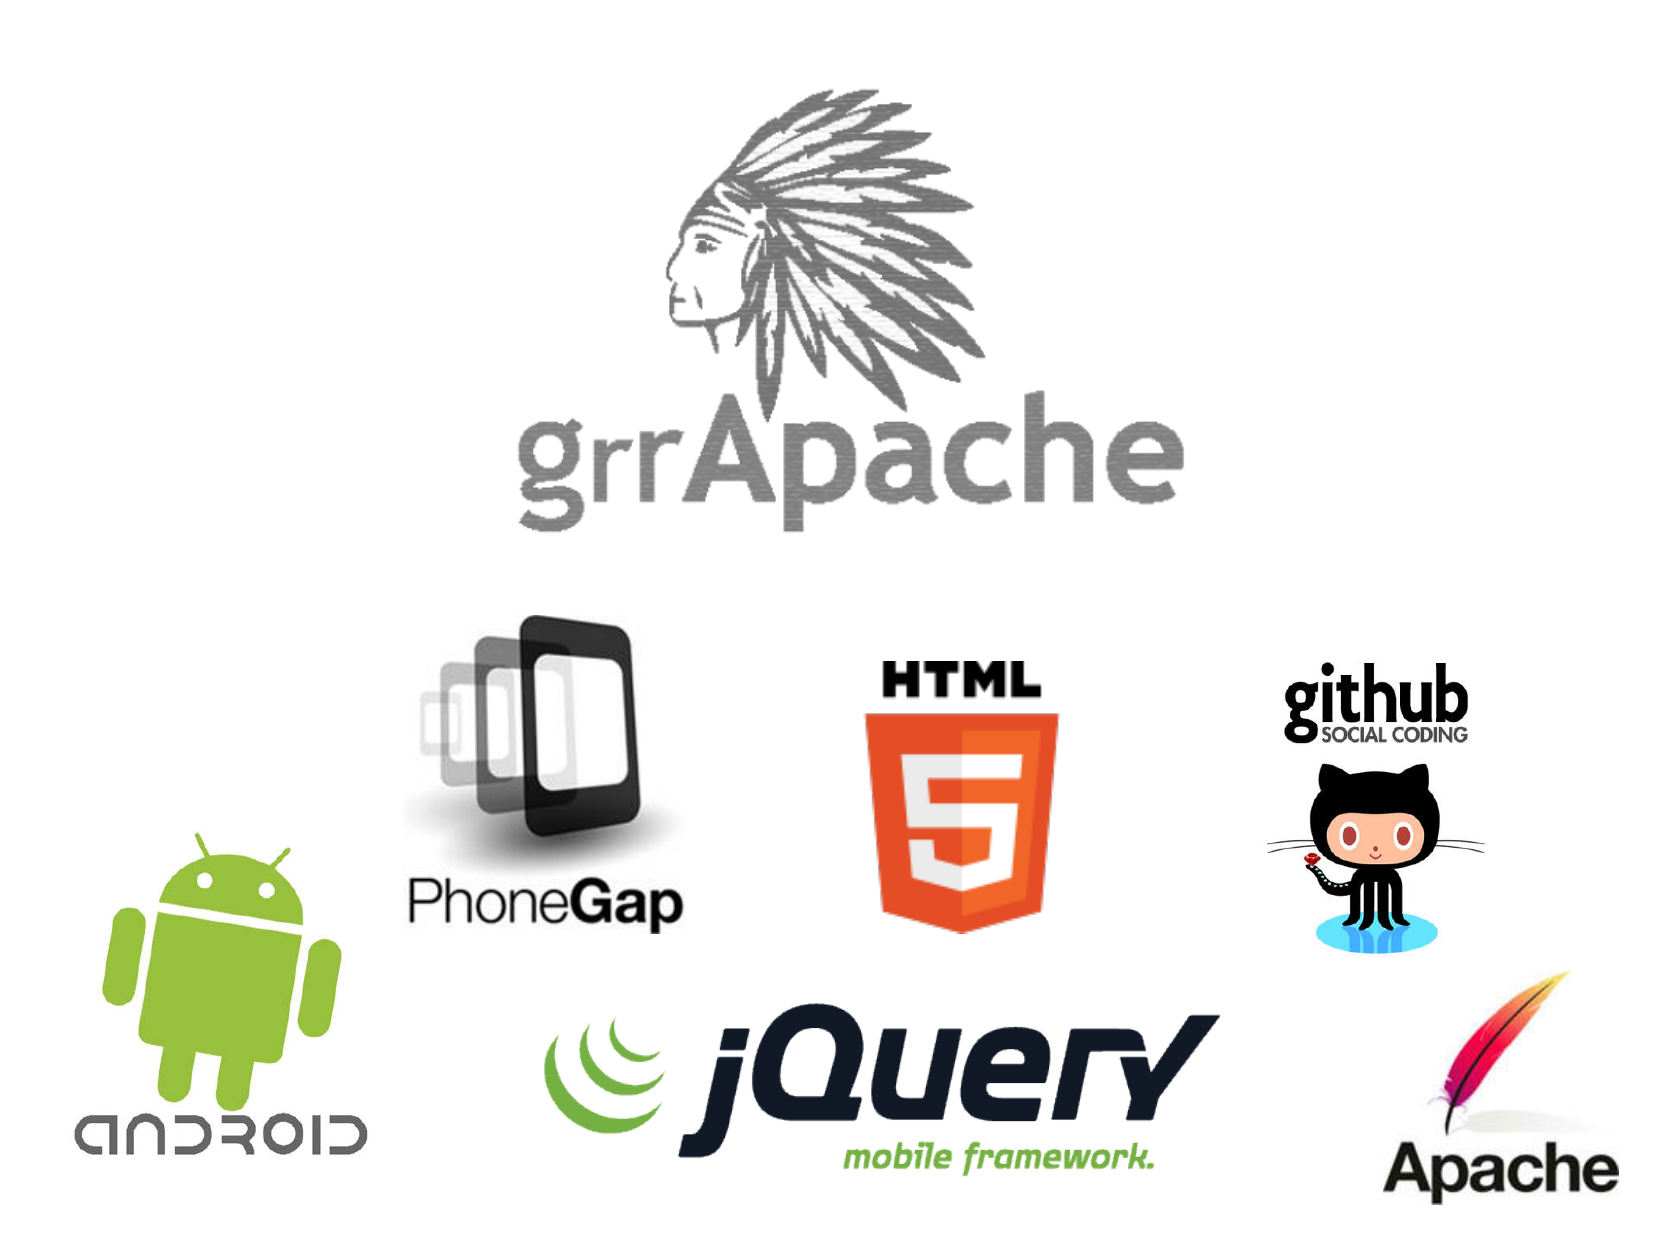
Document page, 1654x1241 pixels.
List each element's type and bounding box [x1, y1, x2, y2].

picture [460, 31, 1242, 591]
picture [1383, 971, 1619, 1205]
picture [47, 822, 394, 1170]
picture [543, 1003, 1222, 1178]
picture [403, 615, 686, 934]
picture [1254, 602, 1497, 965]
picture [826, 661, 1099, 934]
